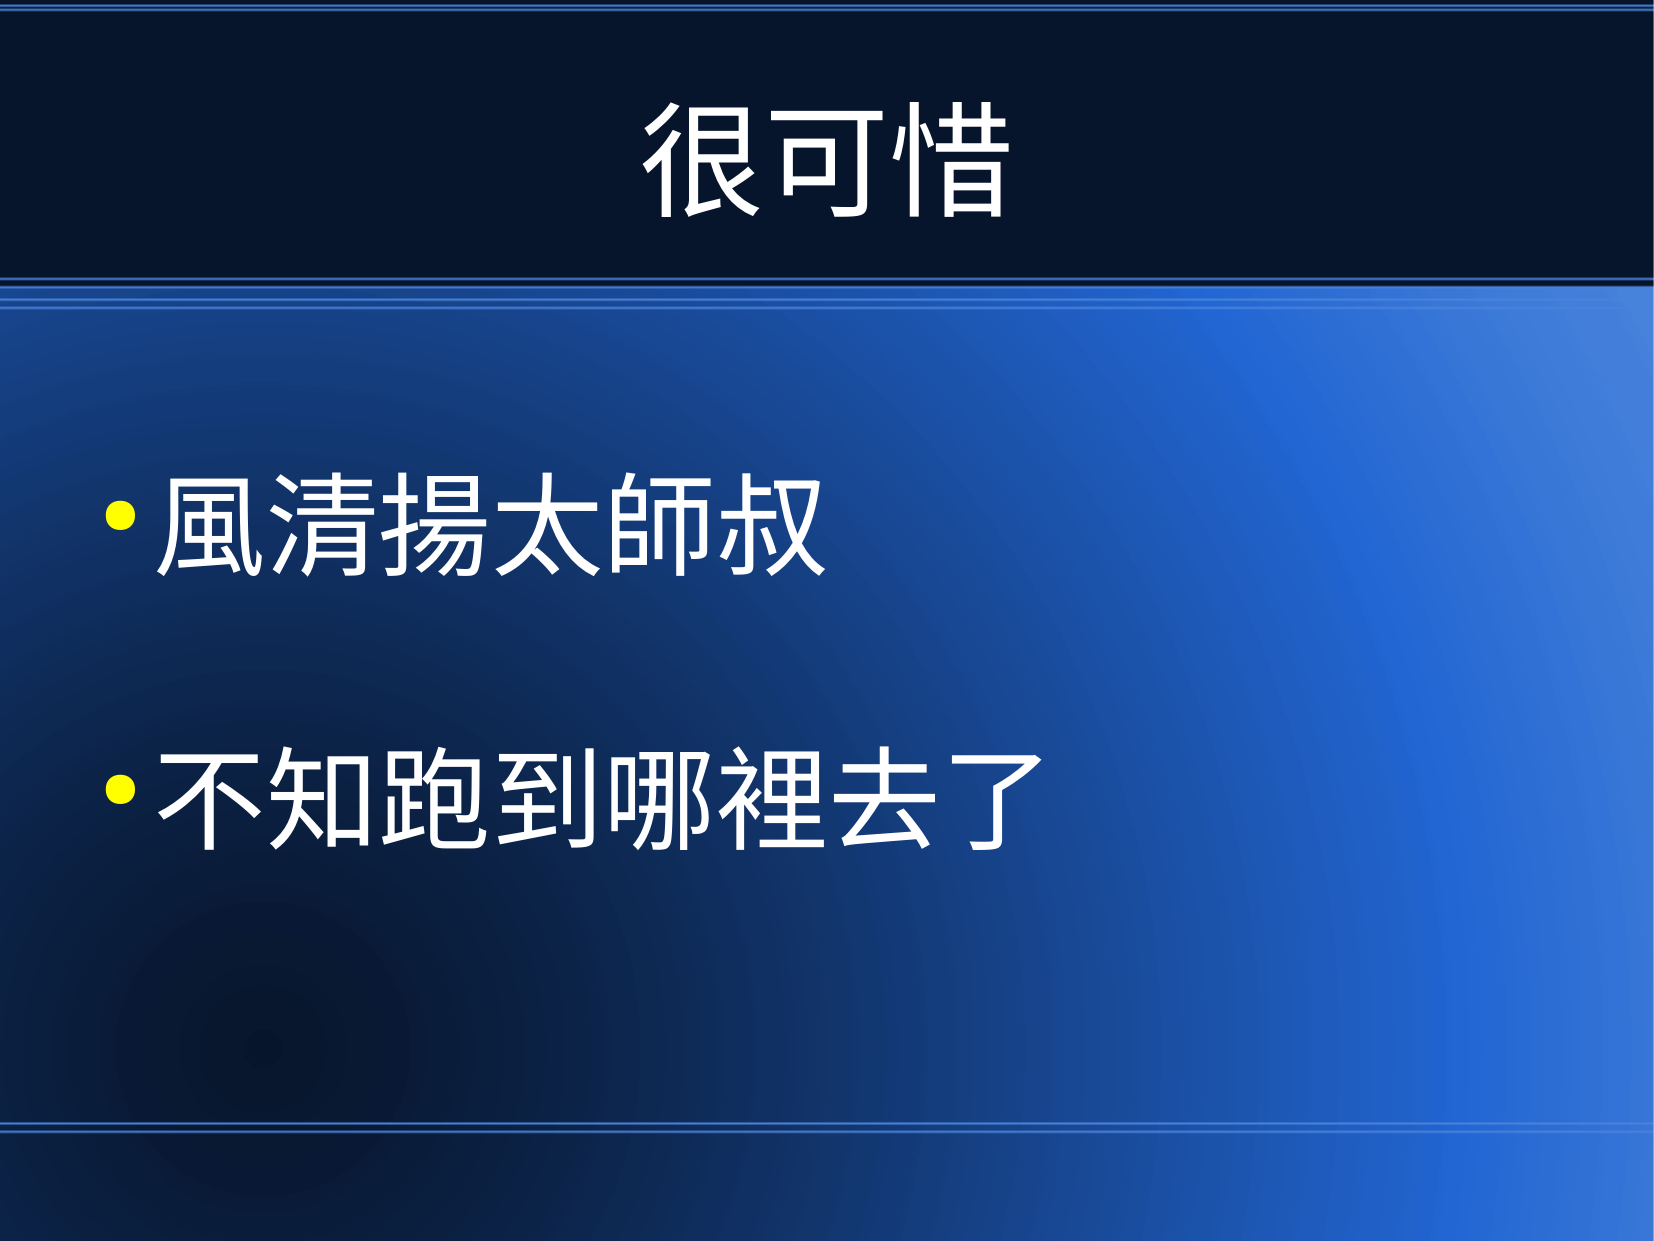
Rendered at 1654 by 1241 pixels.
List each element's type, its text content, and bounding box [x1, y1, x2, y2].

picture [0, 0, 1654, 1241]
title 很可惜 [82, 49, 1571, 257]
list 風清揚太師叔 不知跑到哪裡去了 [82, 355, 1571, 1241]
